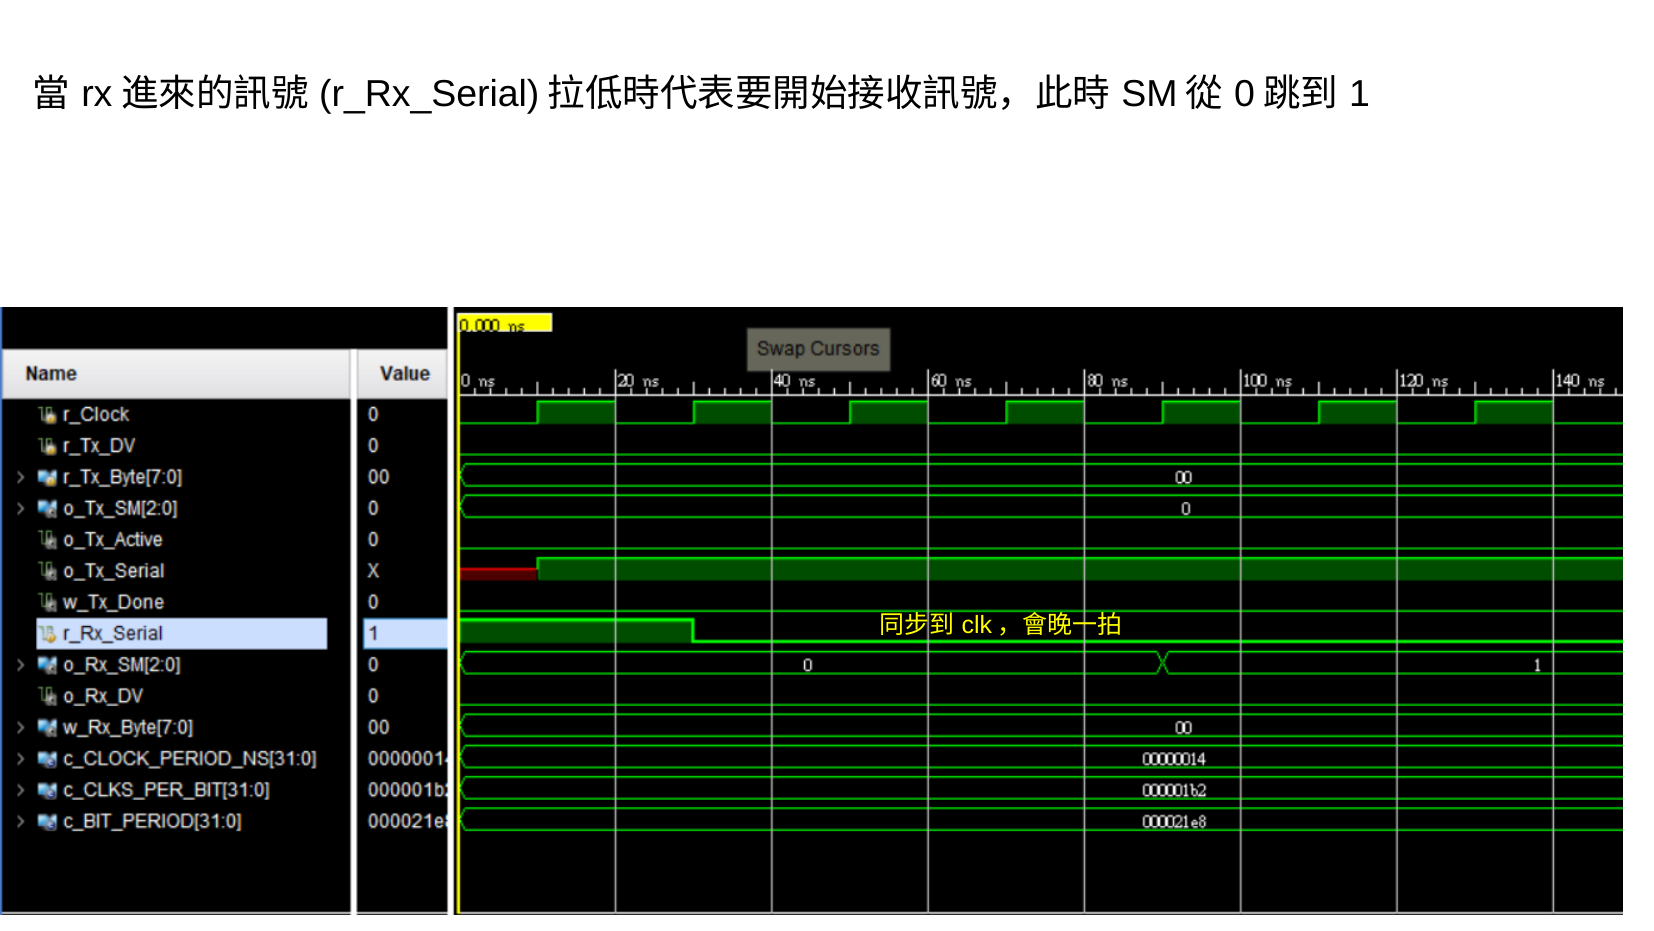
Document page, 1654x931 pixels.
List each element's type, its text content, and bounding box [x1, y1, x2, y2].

text_box 當rx進來的訊號(r_Rx_Serial)拉低時代表要開始接收訊號，此時SM從0跳到1 [18, 55, 1381, 121]
picture [0, 307, 1623, 916]
text_box 同步到clk，會晚一拍 [864, 597, 1137, 646]
